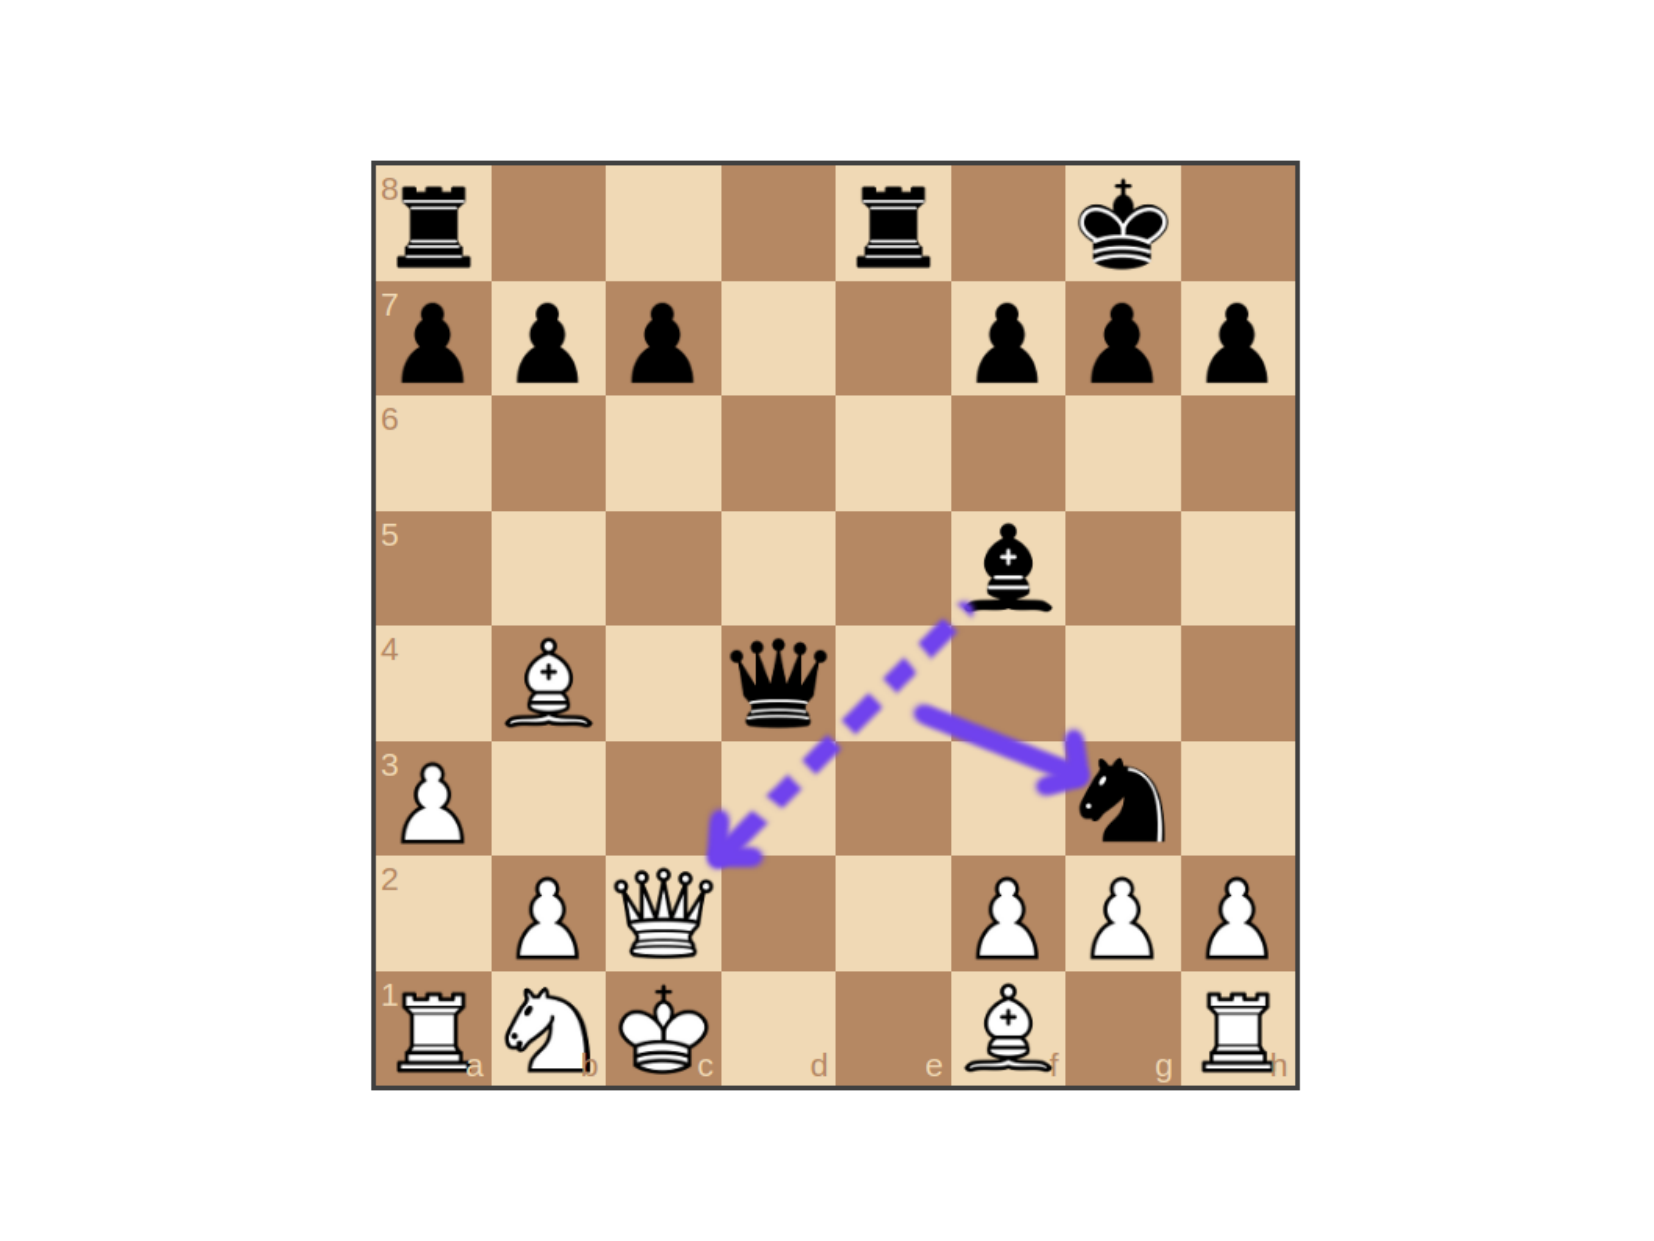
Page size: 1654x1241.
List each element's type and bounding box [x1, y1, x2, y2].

picture [359, 150, 1308, 1100]
